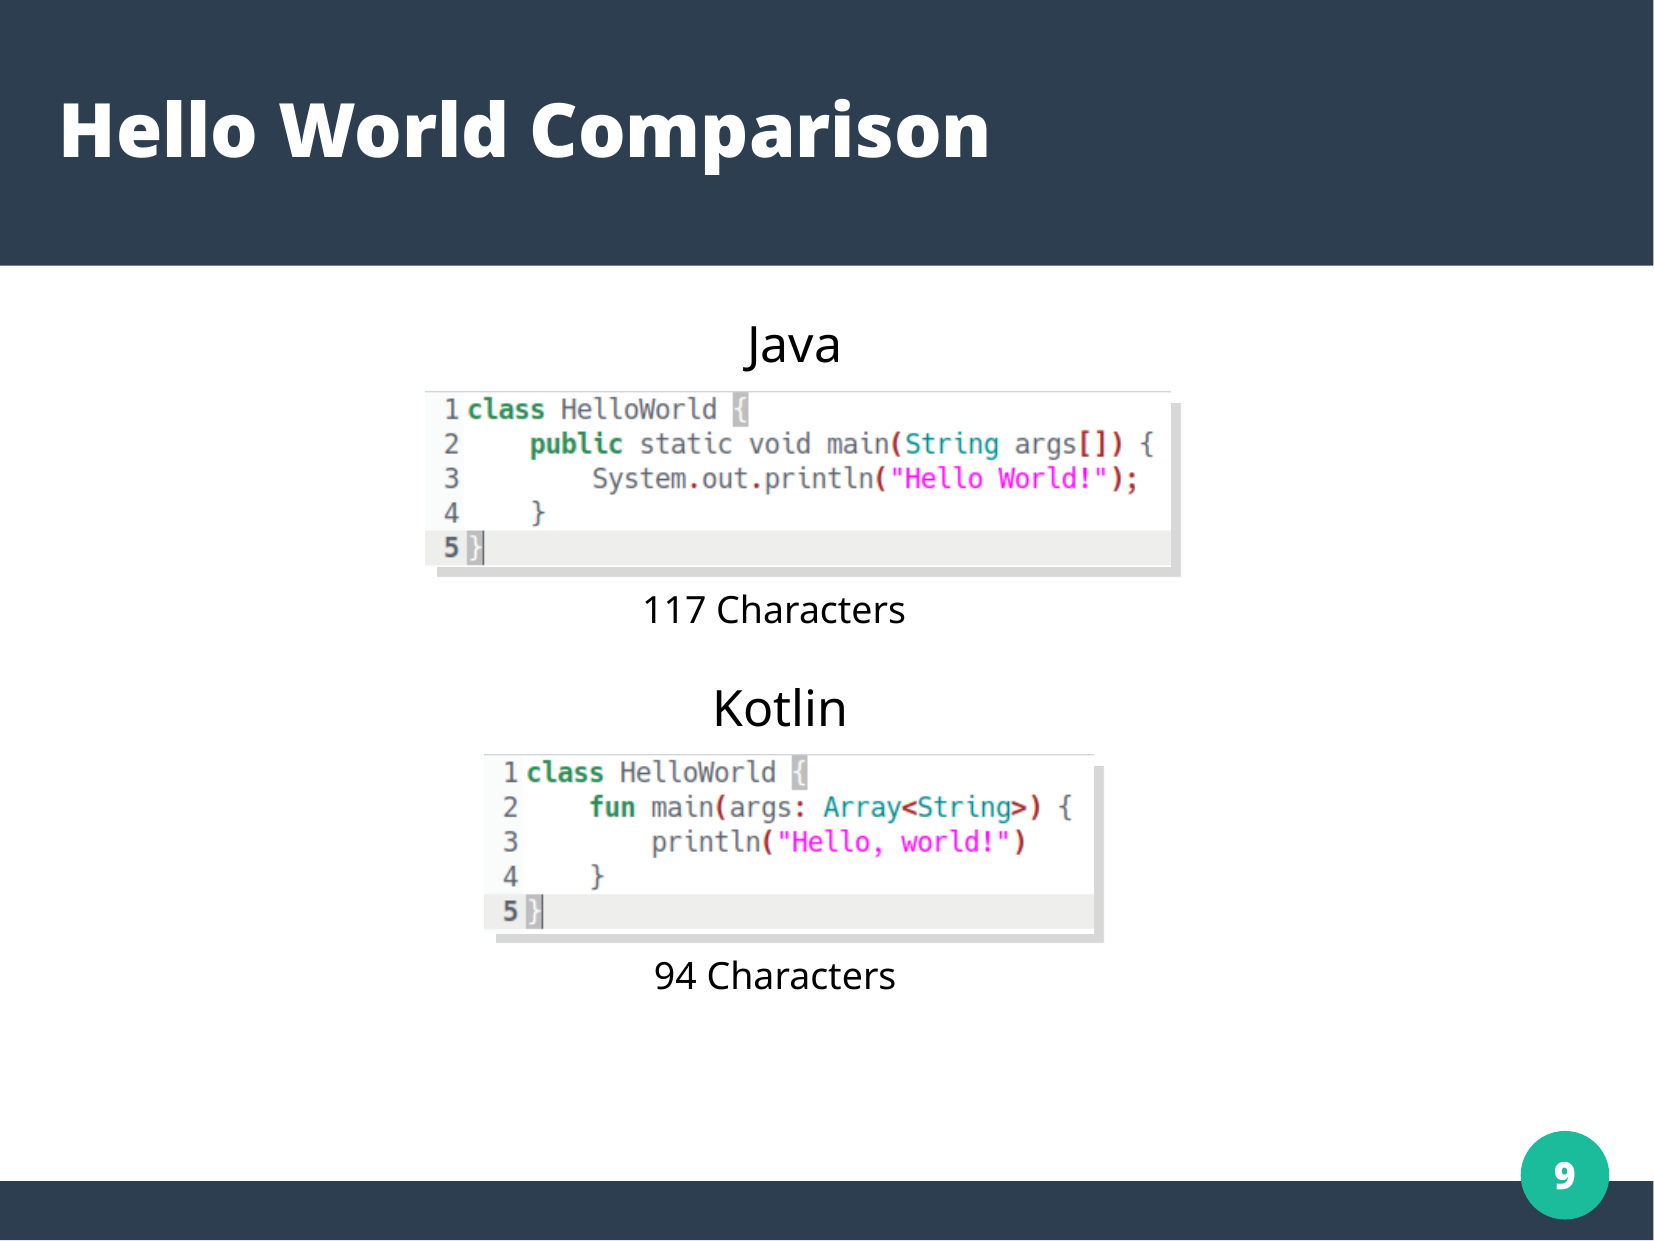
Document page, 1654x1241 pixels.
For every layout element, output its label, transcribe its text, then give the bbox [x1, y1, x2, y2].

text_box Kotlin [697, 671, 868, 745]
picture [484, 754, 1094, 934]
text_box 117 Characters [627, 579, 945, 638]
picture [425, 391, 1171, 567]
text_box Java [732, 307, 868, 381]
text_box 94 Characters [639, 945, 934, 1004]
title Hello World Comparison [59, 49, 1595, 207]
